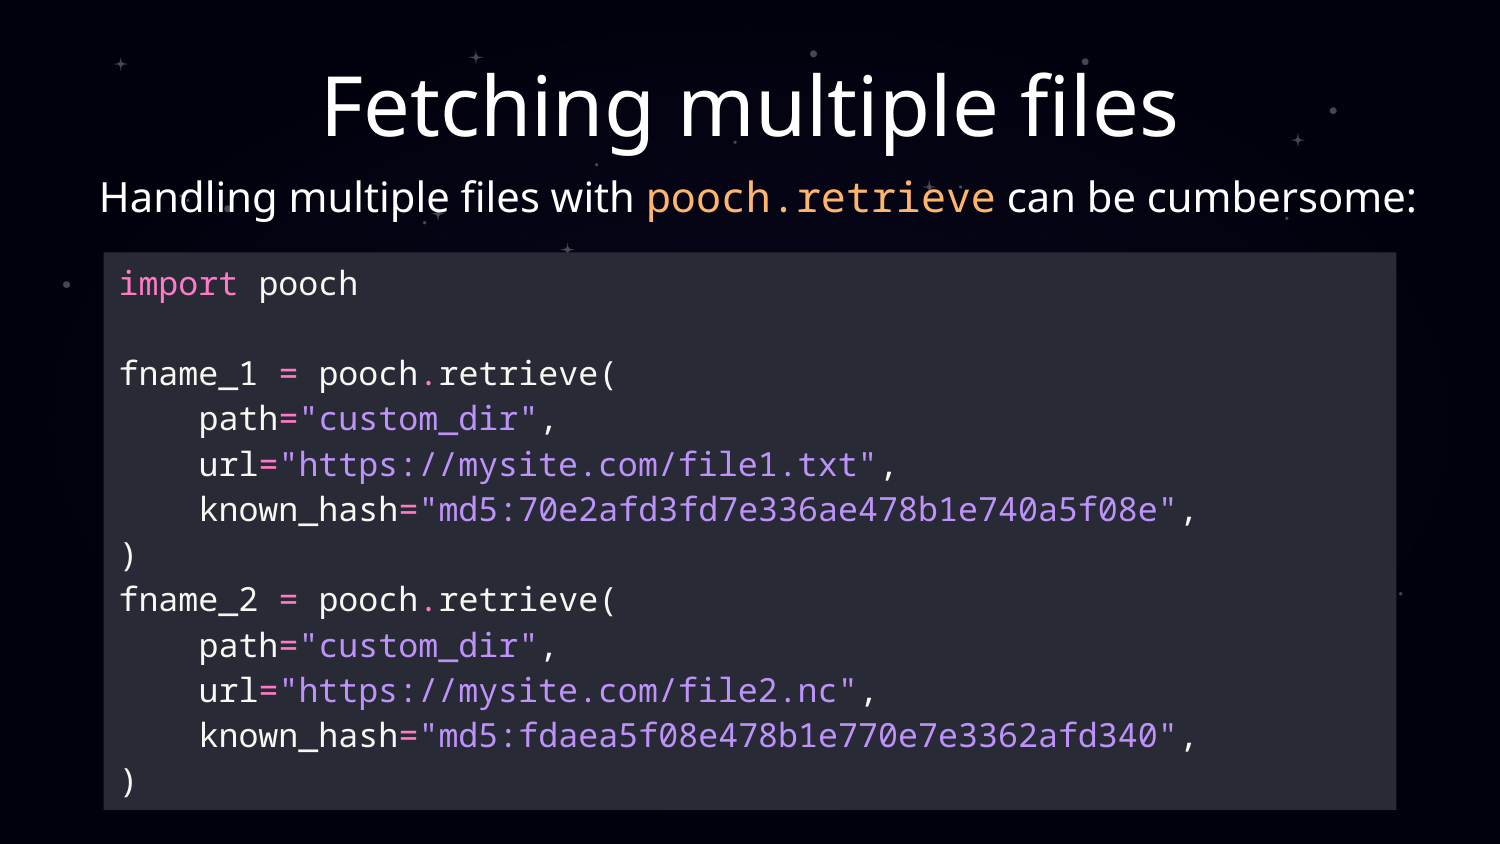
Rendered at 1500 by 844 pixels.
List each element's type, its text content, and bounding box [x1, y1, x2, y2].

title Fetching multiple files [75, 33, 1425, 167]
picture [0, 0, 1500, 844]
text_box import pooch fname_1 = pooch.retrieve( path="custom_dir", url="https://mysite.com/file1.txt", known_hash="md5:70e2afd3fd7e336ae478b1e740a5f08e", ) fname_2 = pooch.retrieve( path="custom_dir", url="https://mysite.com/file2.nc", known_hash="md5:fdaea5f08e478b1e770e7e3362afd340", ) [103, 252, 1397, 810]
list Handling multiple files with pooch.retrieve can be cumbersome: [45, 167, 1471, 308]
